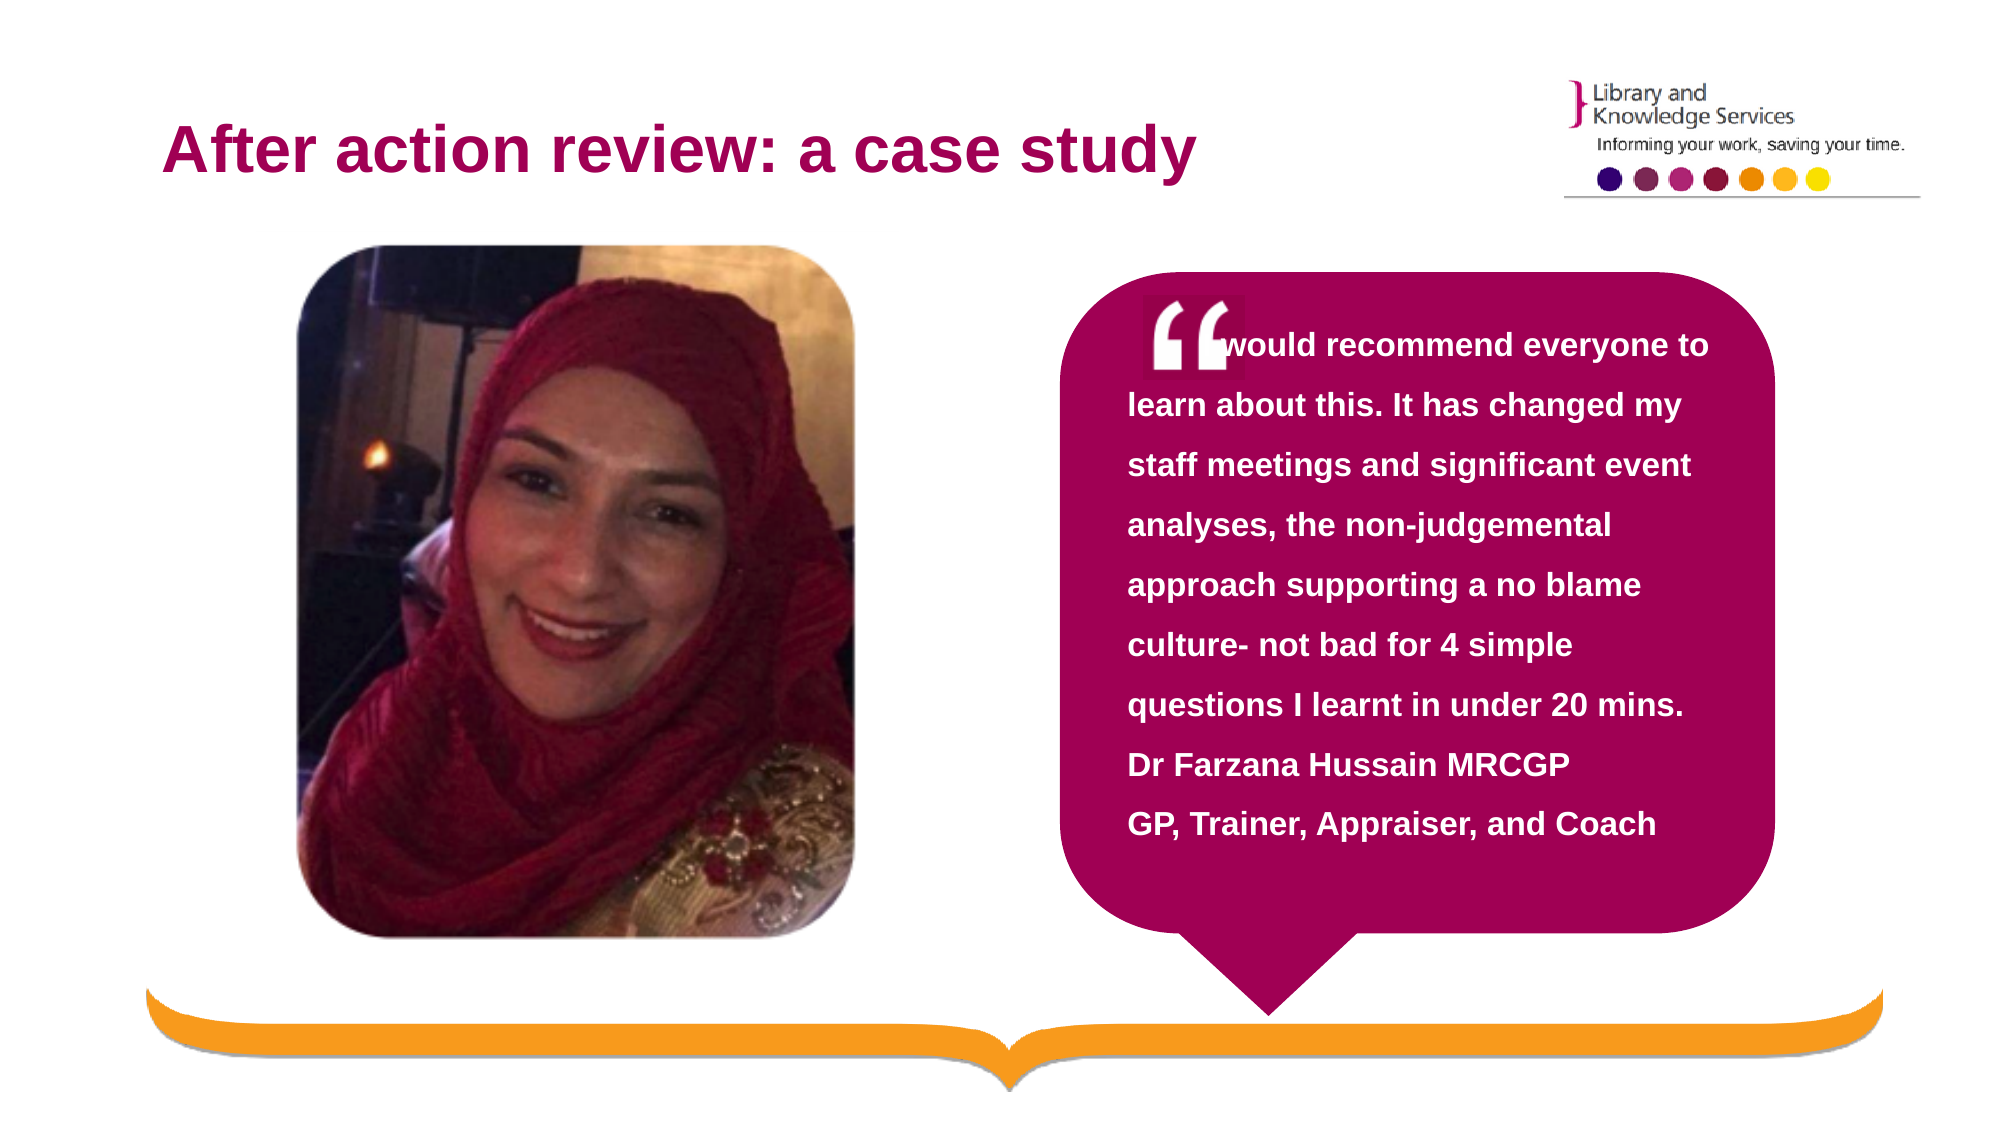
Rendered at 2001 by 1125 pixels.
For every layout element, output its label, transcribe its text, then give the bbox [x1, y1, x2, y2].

title After action review: a case study [146, 47, 1287, 195]
picture [1564, 76, 1923, 196]
picture [256, 230, 899, 965]
picture [146, 985, 1883, 1088]
text_box [1744, 308, 1776, 898]
text_box I would recommend everyone to learn about this. It has changed my staff meetings and significant event analyses, the non-judgemental approach supporting a no blame culture- not bad for 4 simple questions I learnt in under 20 mins. Dr Farzana Hussain MRCGP GP, Trainer, Appraiser, and Coach [1112, 296, 1744, 910]
text_box [1059, 272, 1731, 985]
